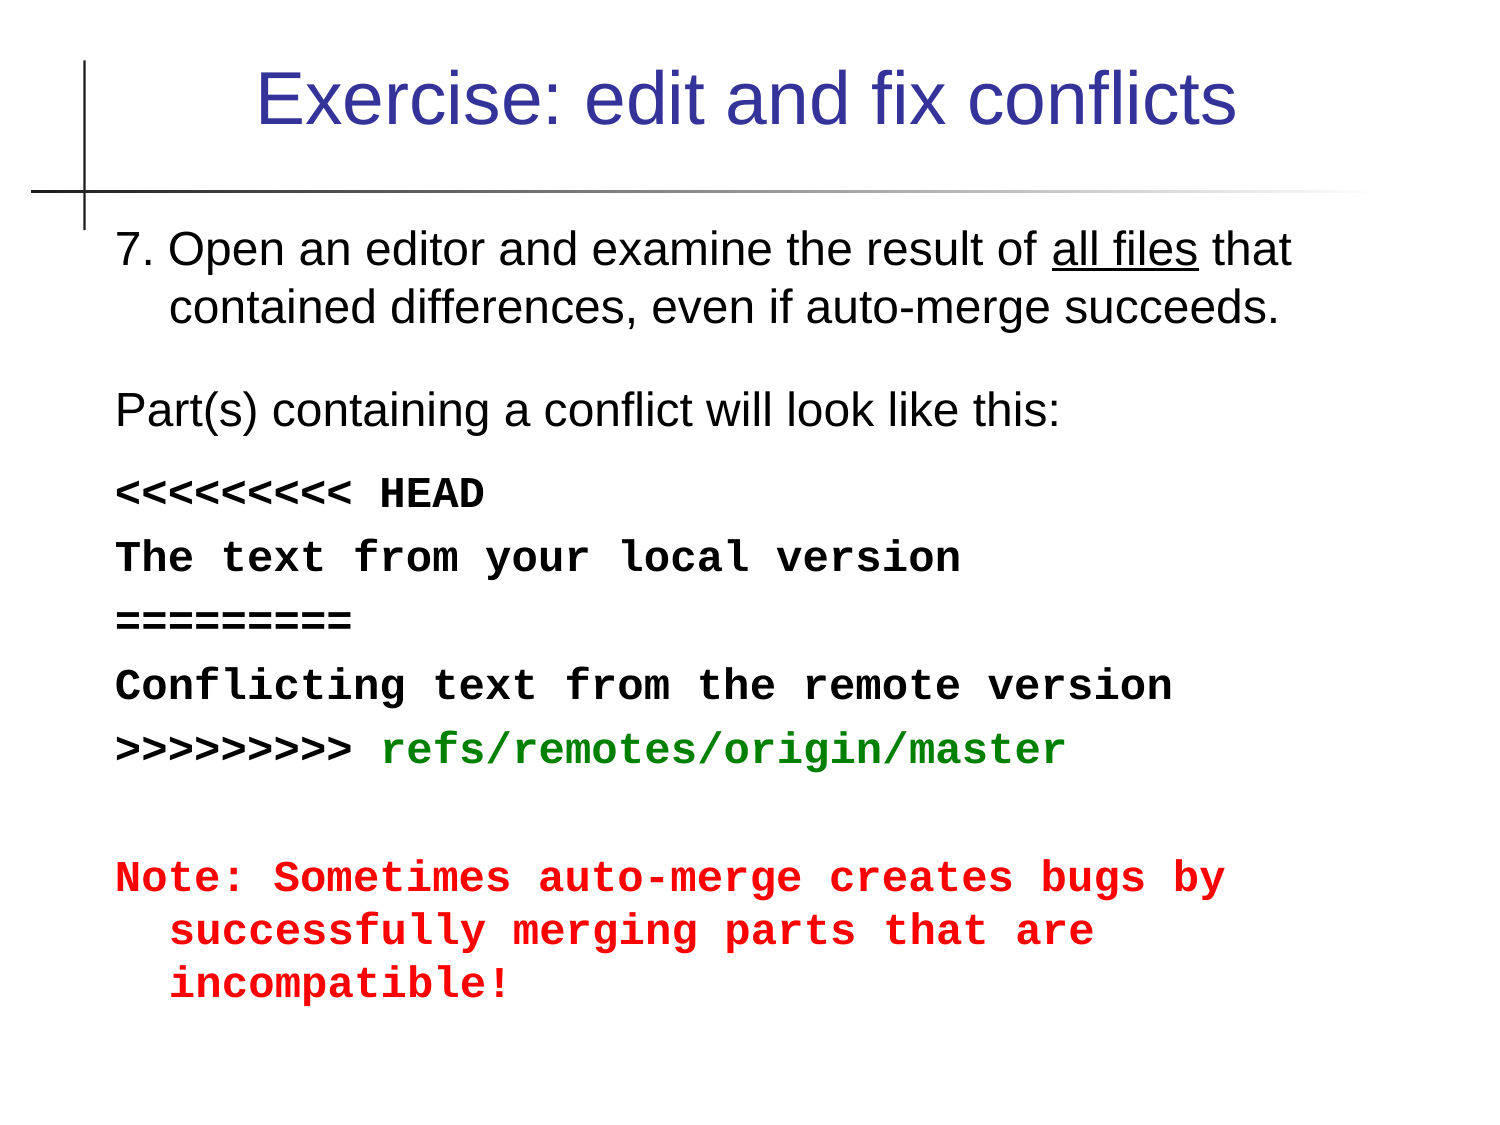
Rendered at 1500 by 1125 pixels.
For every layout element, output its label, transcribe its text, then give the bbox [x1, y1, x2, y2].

list 7. Open an editor and examine the result of all files that contained differences, even if auto-merge succeeds. Part(s) containing a conflict will look like this: <<<<<<<<< HEAD The text from your local version ========= Conflicting text from the remote version >>>>>>>>> refs/remotes/origin/master Note: Sometimes auto-merge creates bugs by successfully merging parts that are incompatible! [100, 209, 1394, 1021]
title Exercise: edit and fix conflicts [100, 41, 1394, 148]
